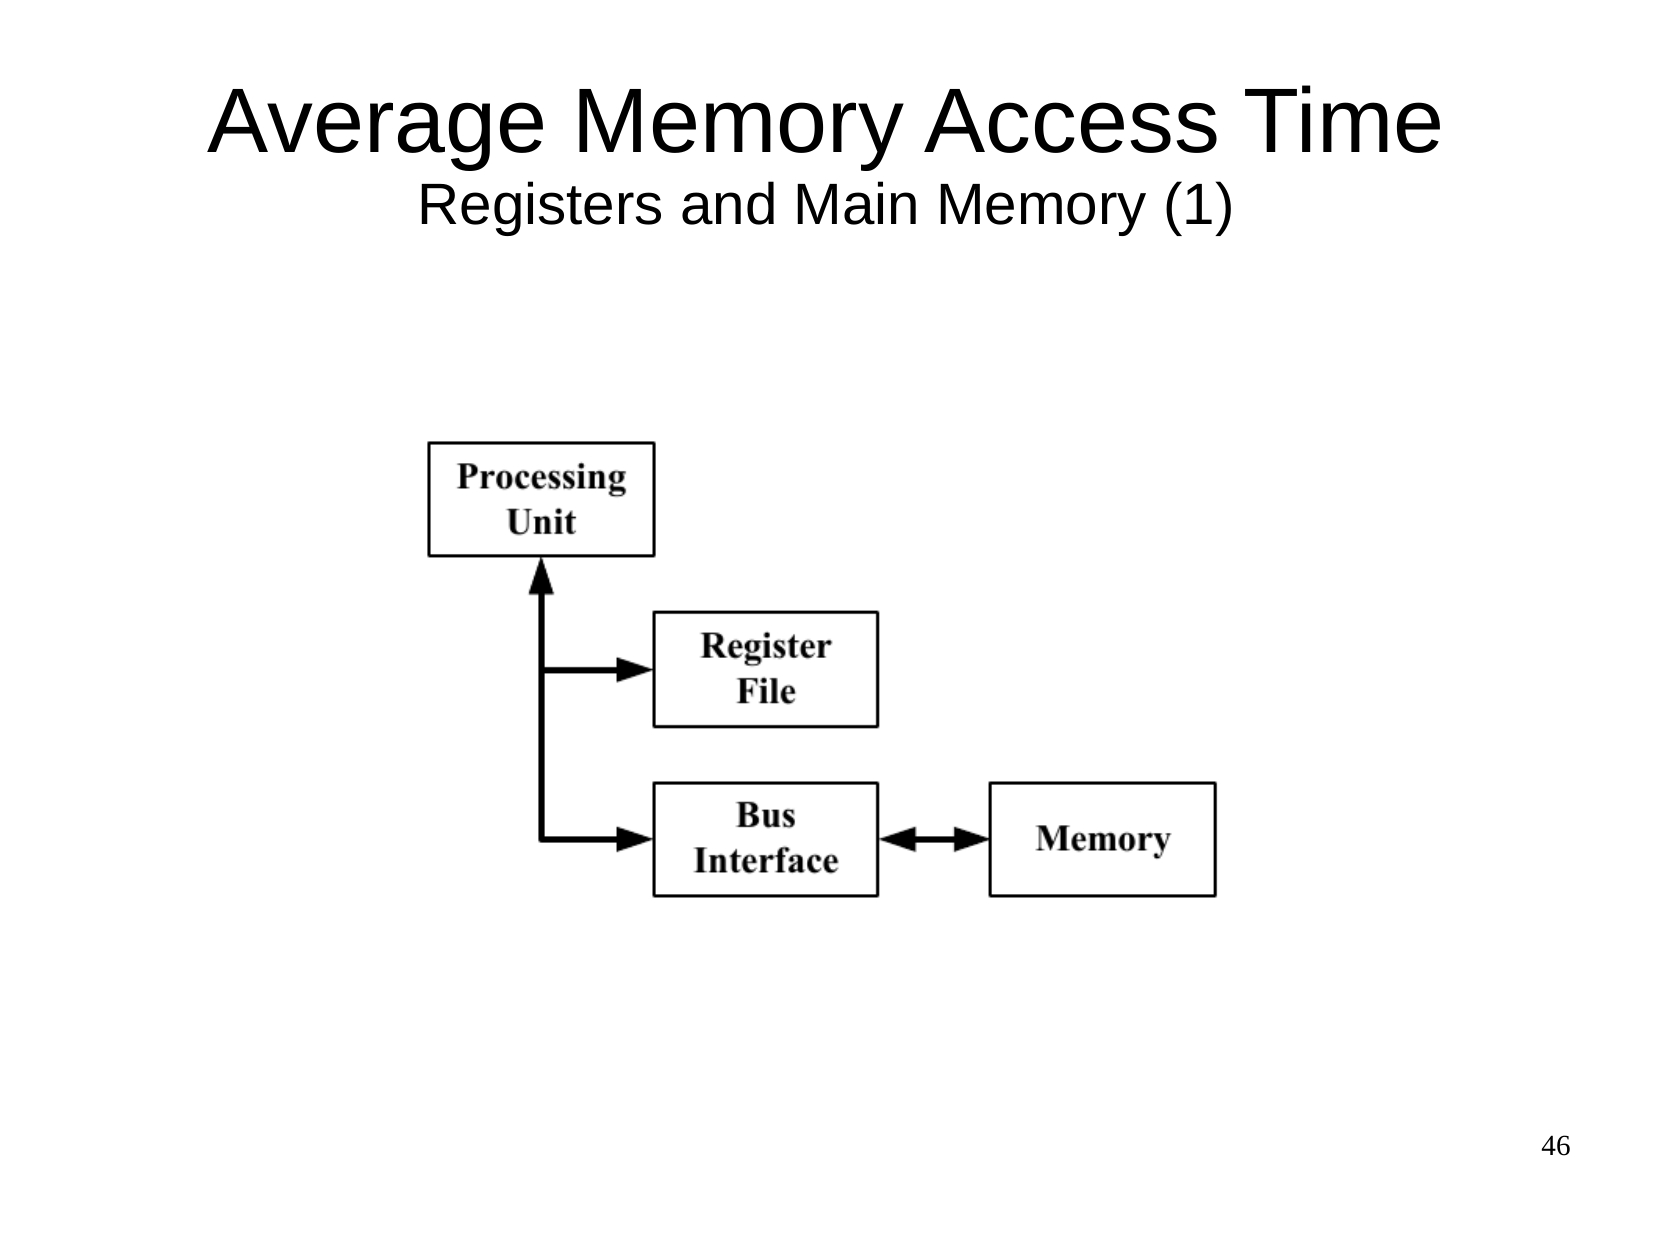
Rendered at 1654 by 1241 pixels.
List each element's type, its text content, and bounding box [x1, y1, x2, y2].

title Average Memory Access Time Registers and Main Memory (1) [82, 49, 1571, 257]
picture [398, 437, 1239, 915]
